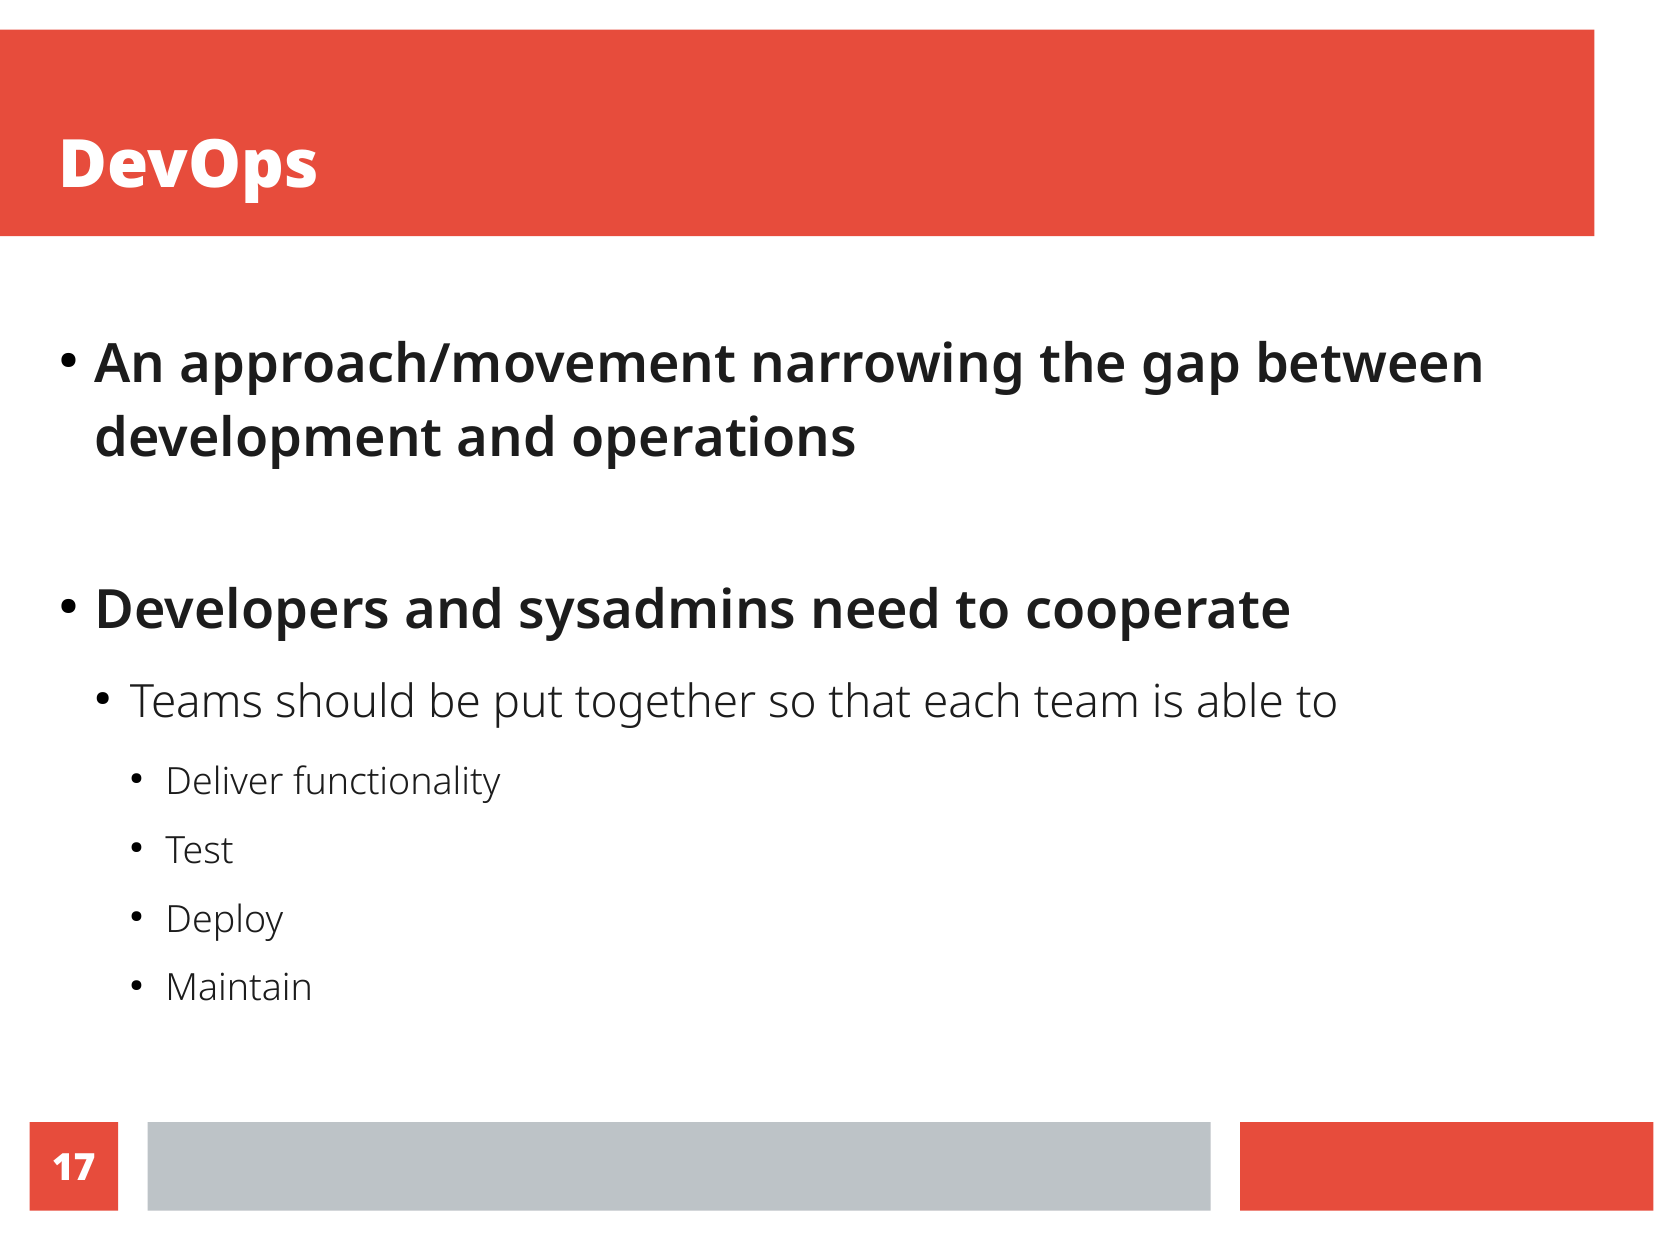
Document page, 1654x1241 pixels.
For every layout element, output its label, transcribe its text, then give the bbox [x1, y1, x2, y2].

list An approach/movement narrowing the gap between development and operations Developers and sysadmins need to cooperate Teams should be put together so that each team is able to Deliver functionality Test Deploy Maintain [59, 324, 1565, 1093]
title DevOps [59, 59, 1595, 207]
